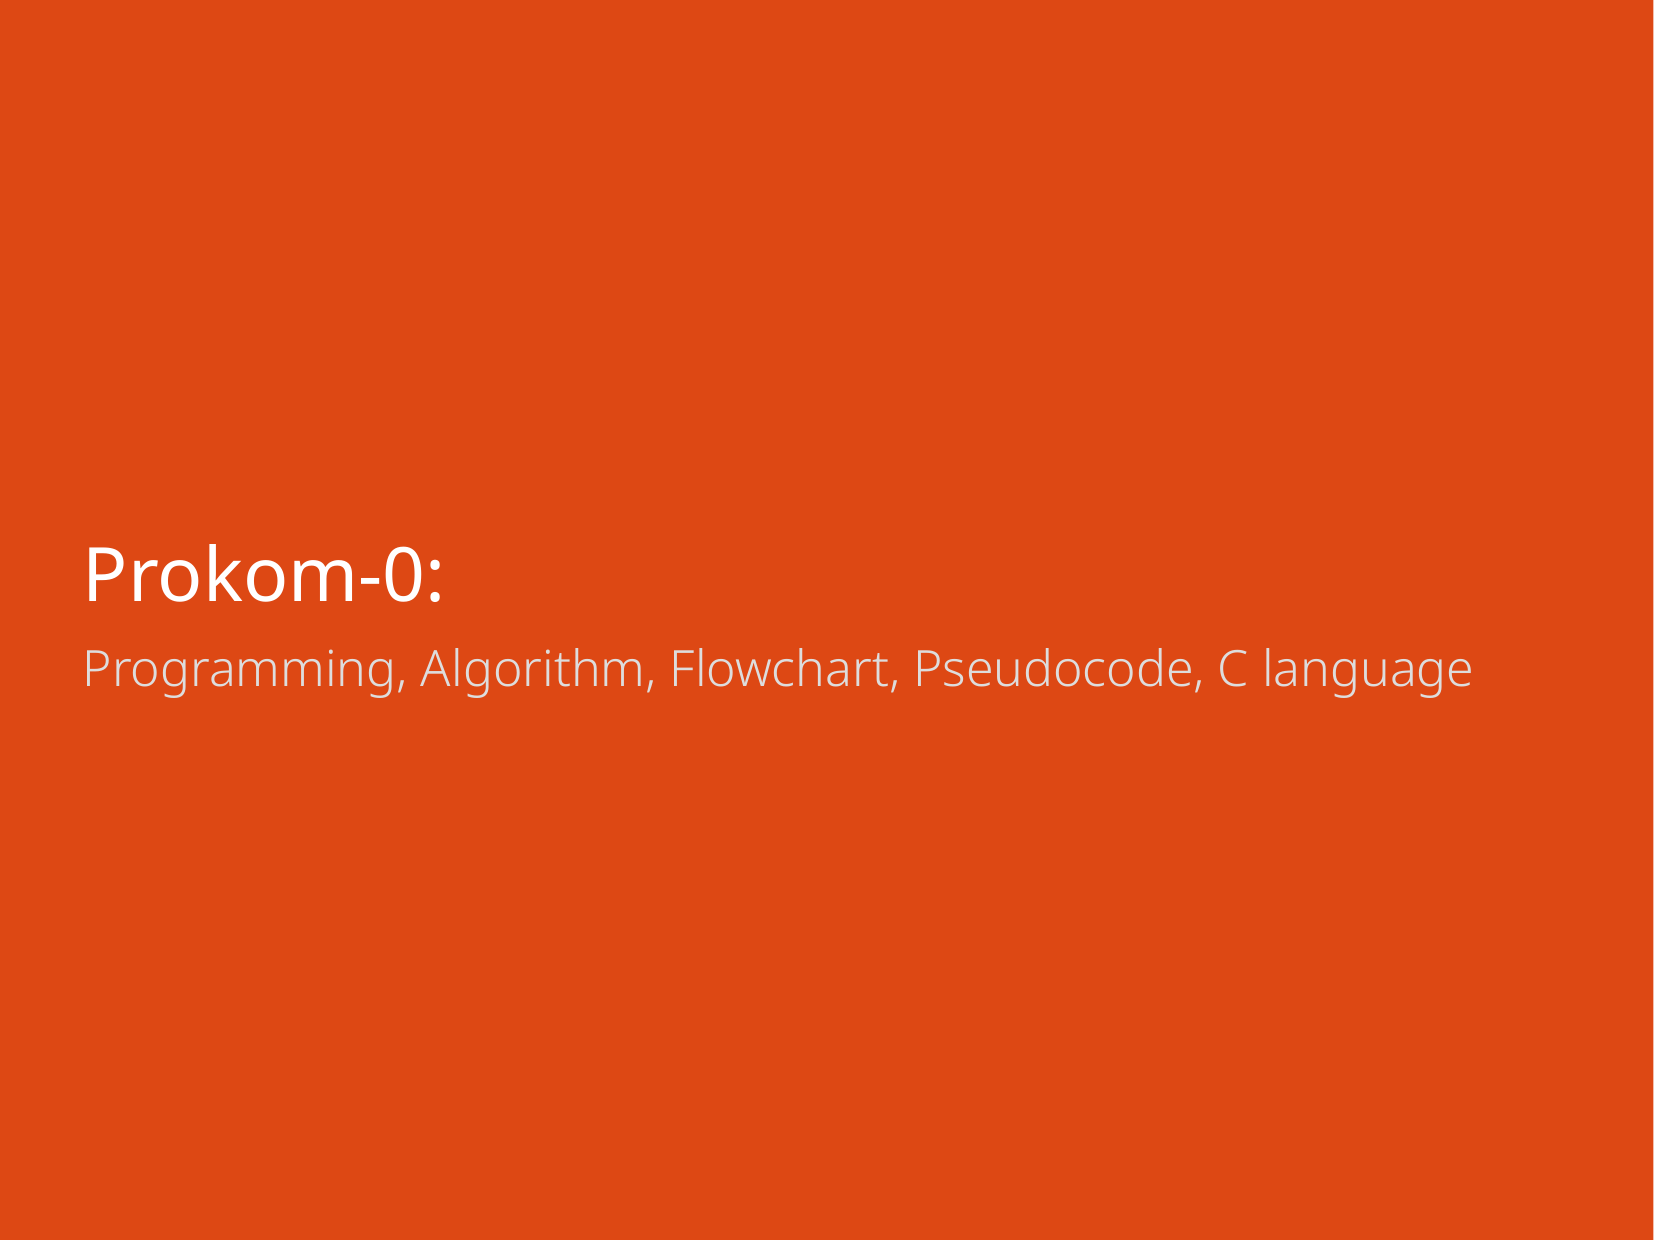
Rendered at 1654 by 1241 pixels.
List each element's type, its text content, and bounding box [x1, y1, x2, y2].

subtitle Programming, Algorithm, Flowchart, Pseudocode, C language [82, 625, 1571, 709]
title Prokom-0: [82, 519, 1571, 625]
